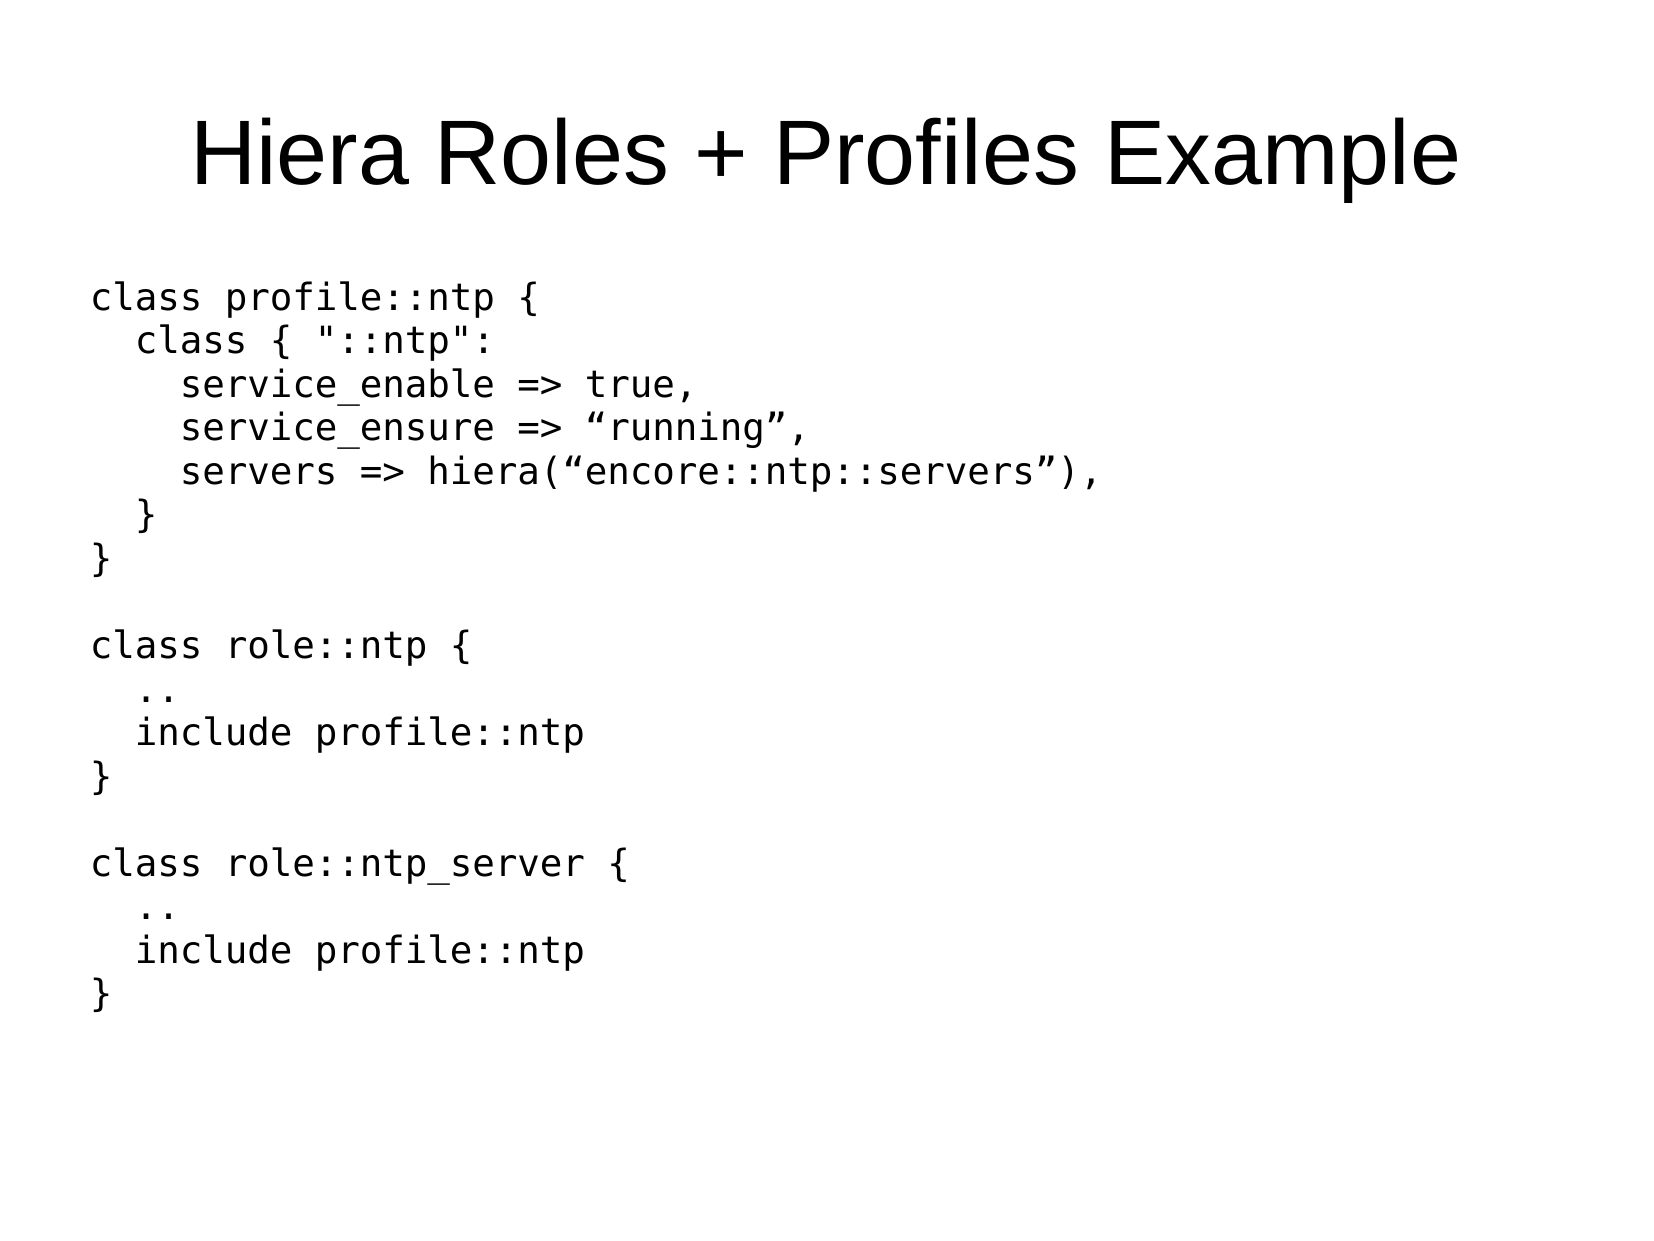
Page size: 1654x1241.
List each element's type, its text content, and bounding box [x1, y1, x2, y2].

text_box class profile::ntp { class { "::ntp": service_enable => true, service_ensure => “running”, servers => hiera(“encore::ntp::servers”), } } class role::ntp { .. include profile::ntp } class role::ntp_server { .. include profile::ntp } [75, 268, 1576, 1023]
title Hiera Roles + Profiles Example [82, 49, 1571, 257]
